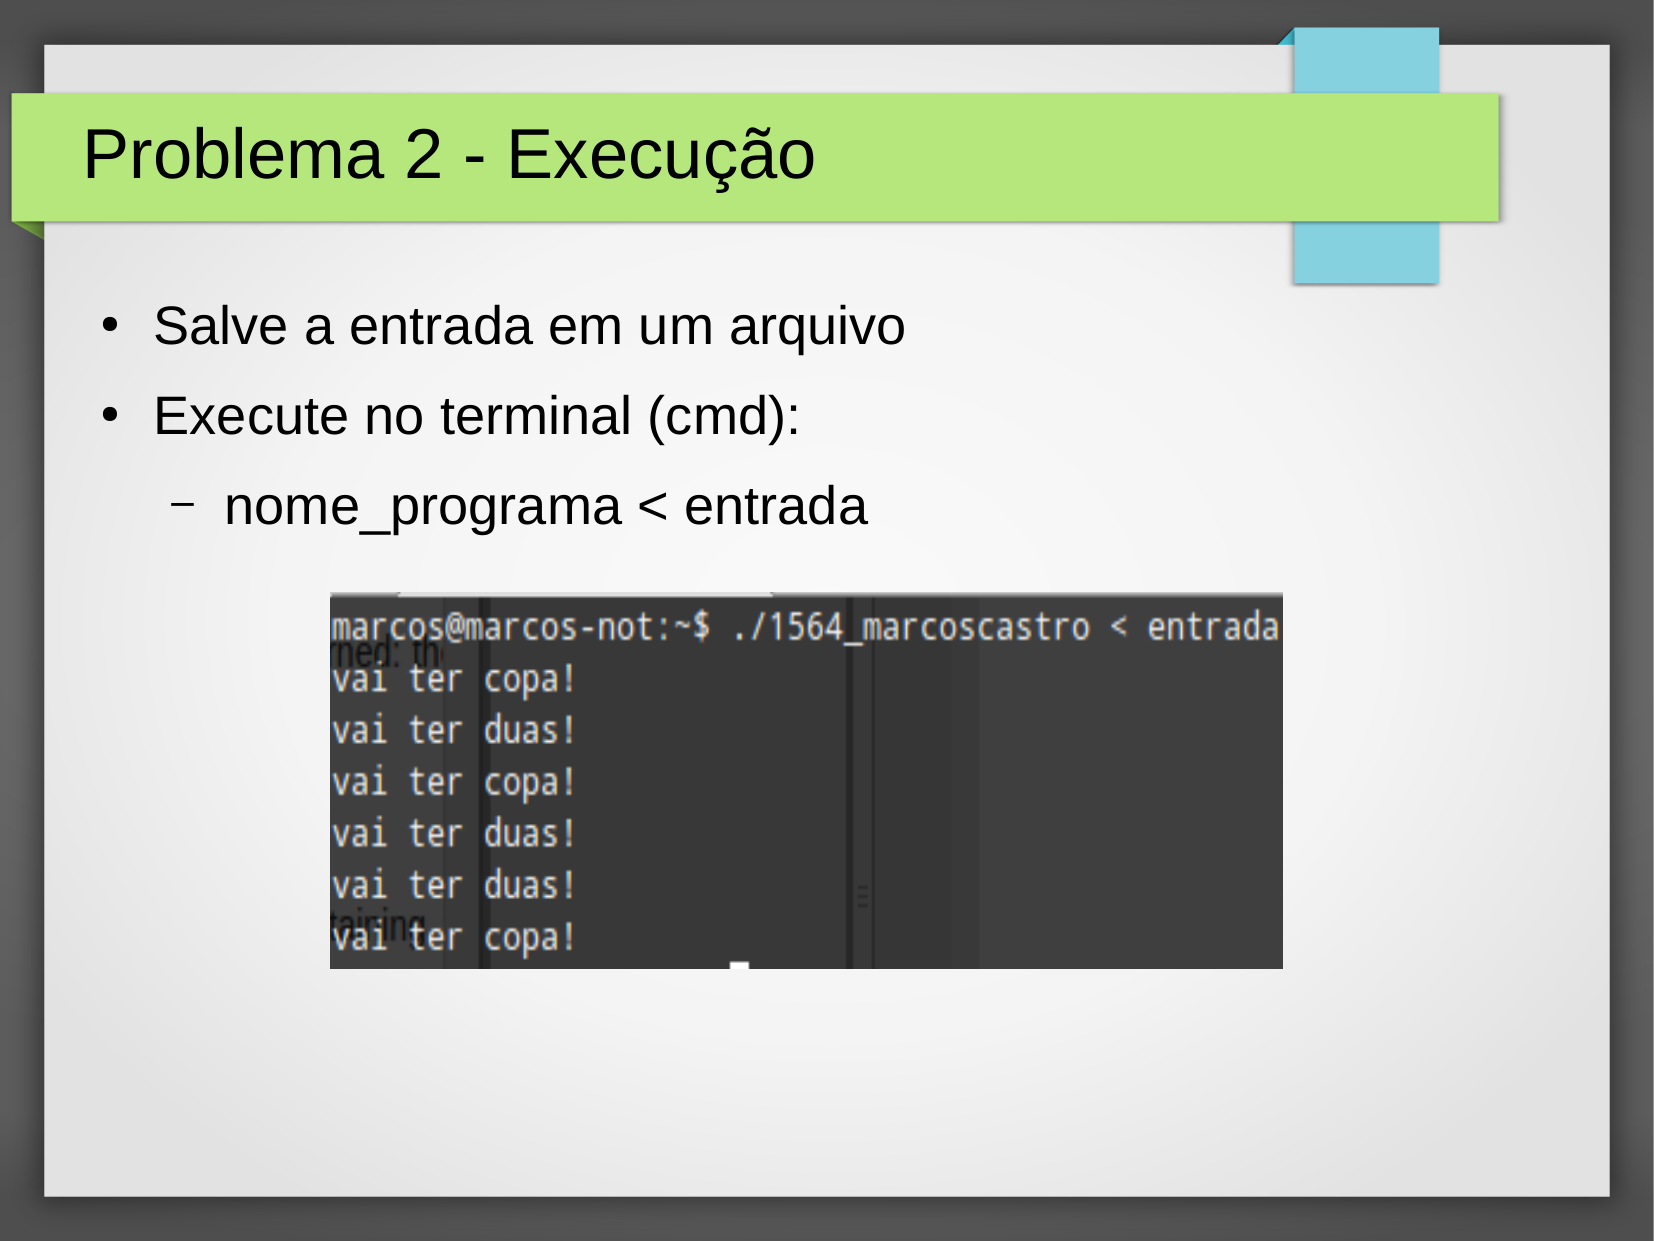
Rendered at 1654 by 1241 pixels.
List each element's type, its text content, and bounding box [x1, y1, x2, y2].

list Salve a entrada em um arquivo Execute no terminal (cmd): nome_programa < entrada [82, 295, 1571, 1015]
title Problema 2 - Execução [82, 94, 1264, 213]
picture [0, 0, 1654, 1241]
